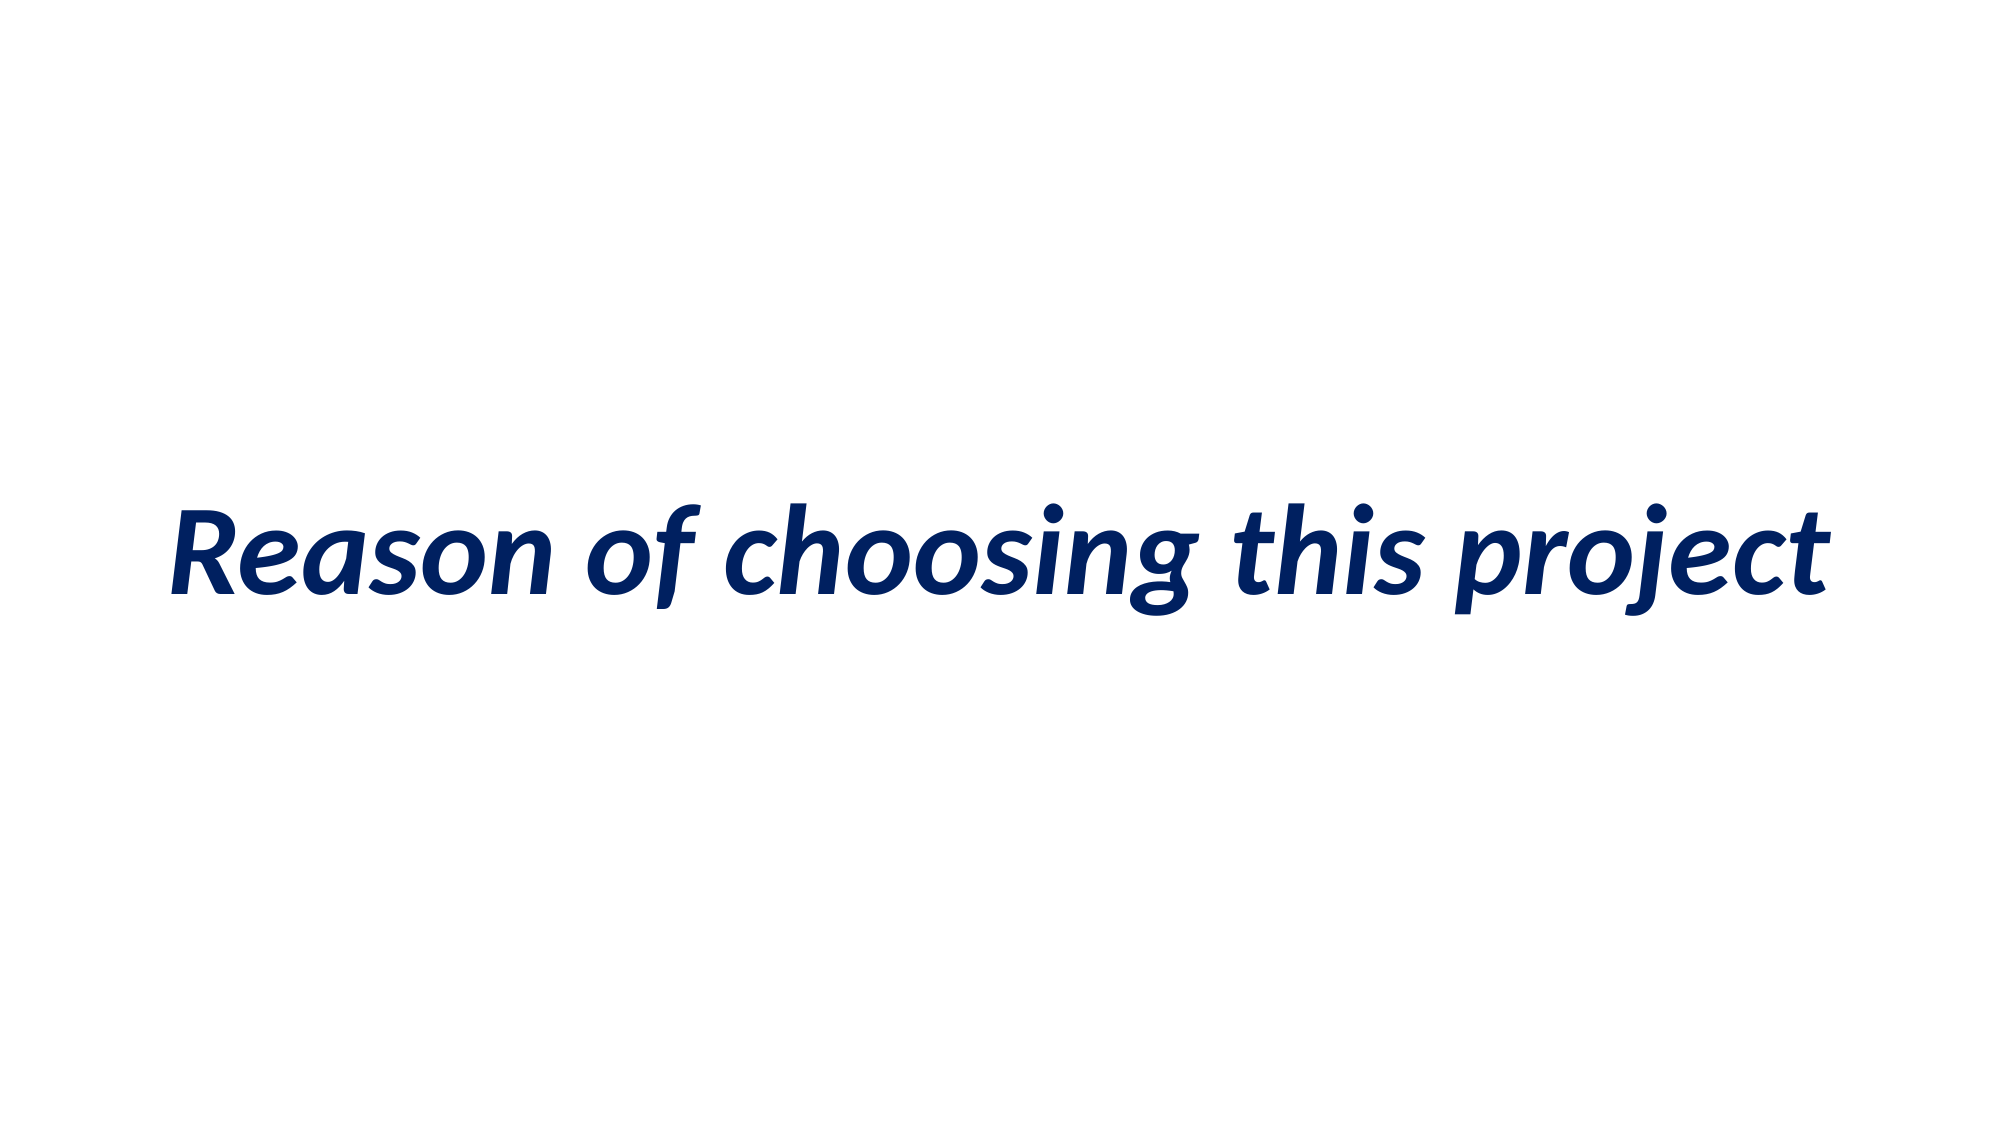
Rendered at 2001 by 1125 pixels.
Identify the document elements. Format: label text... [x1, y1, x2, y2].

list Reason of choosing this project [137, 299, 1863, 1014]
